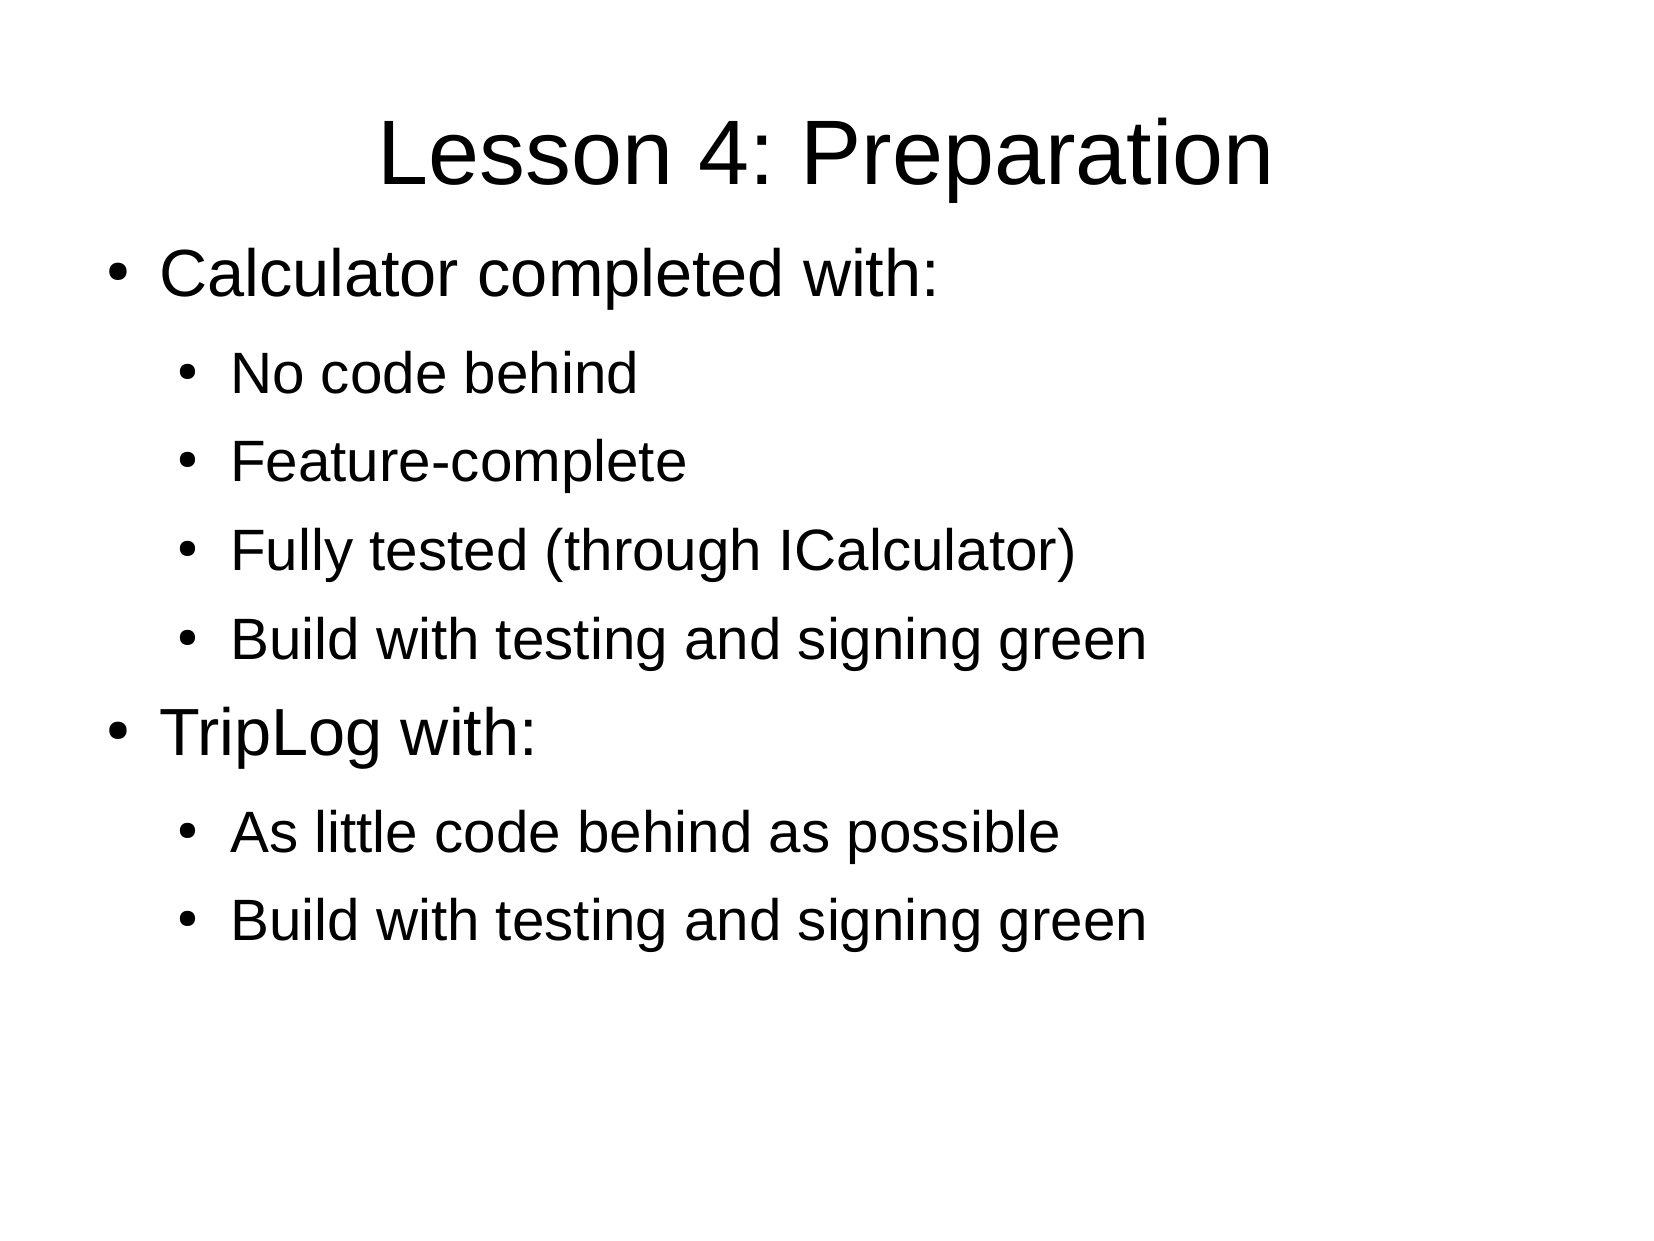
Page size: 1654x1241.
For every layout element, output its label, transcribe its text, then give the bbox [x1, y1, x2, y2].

title Lesson 4: Preparation [82, 49, 1571, 257]
list Calculator completed with: No code behind Feature-complete Fully tested (through ICalculator) Build with testing and signing green TripLog with: As little code behind as possible Build with testing and signing green [88, 236, 1577, 1241]
